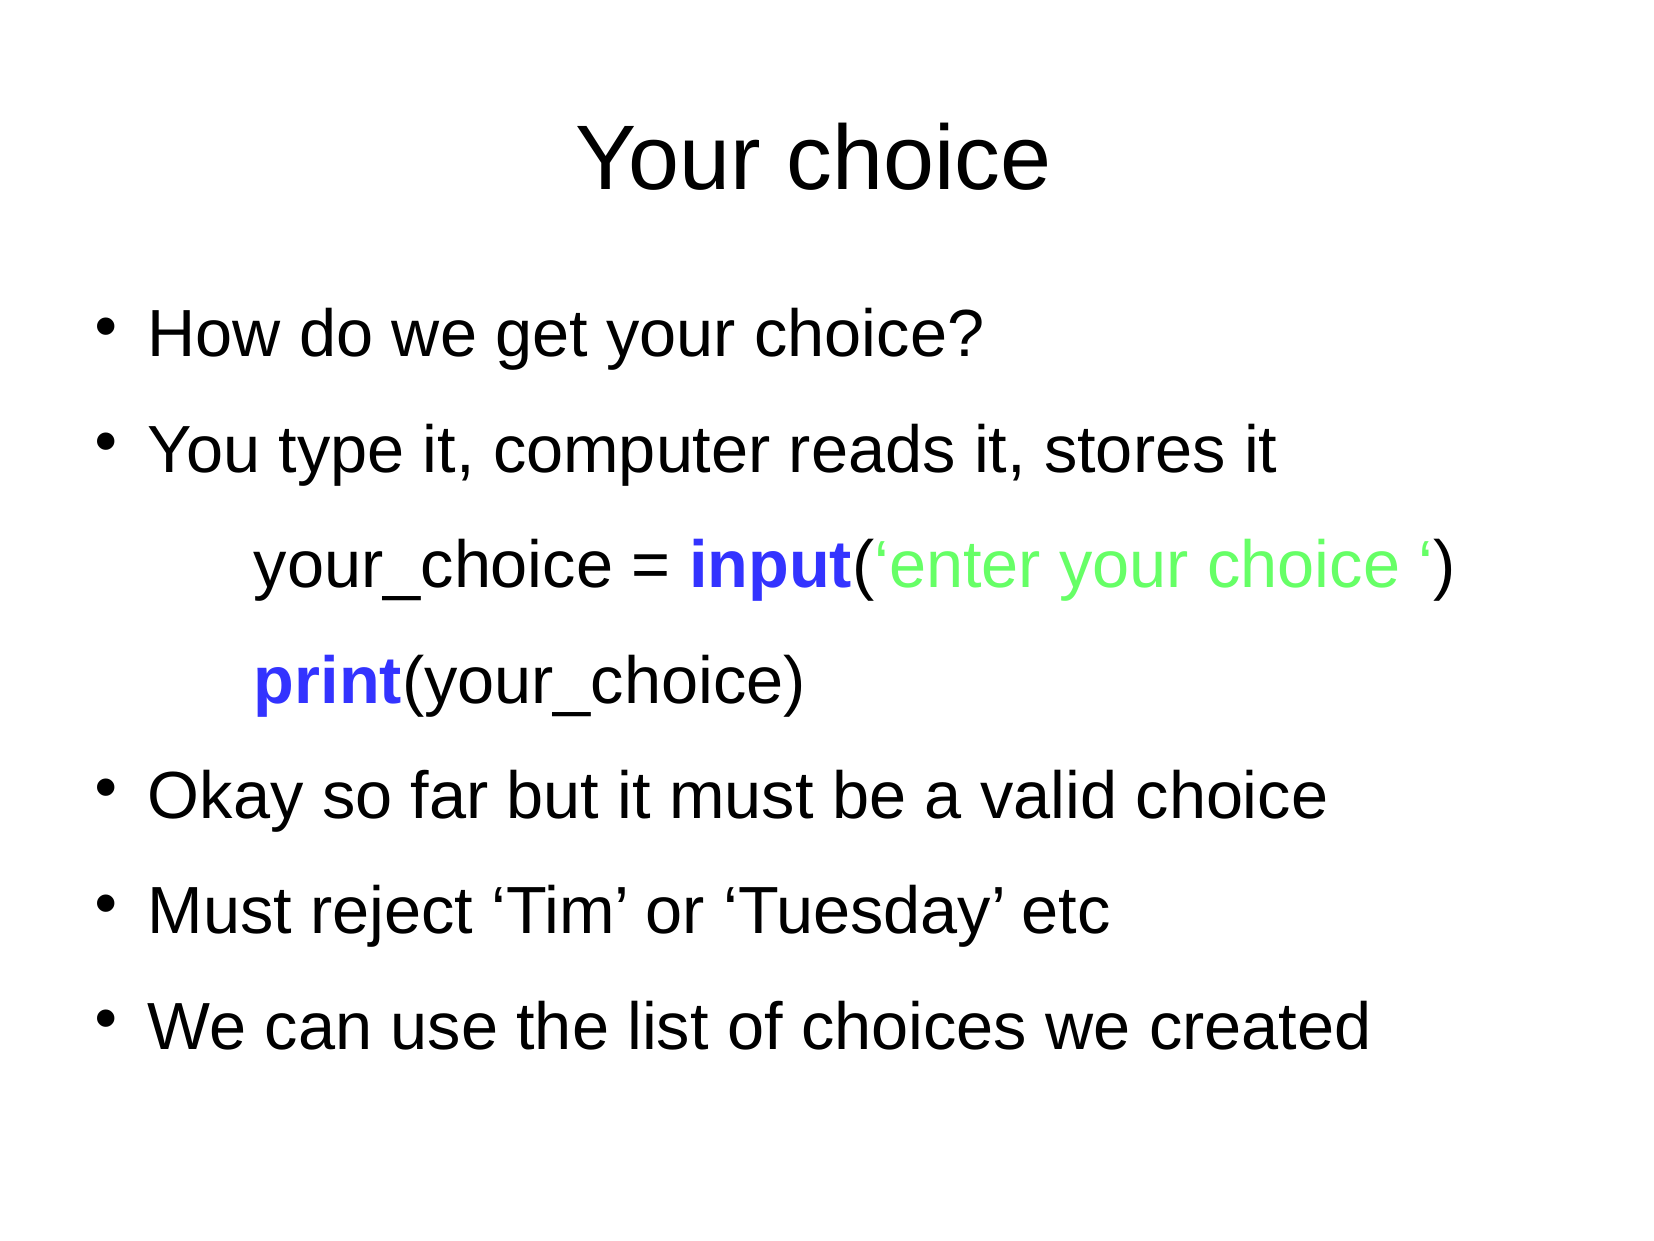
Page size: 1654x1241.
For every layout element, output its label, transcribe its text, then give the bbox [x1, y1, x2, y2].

text_box Your choice [82, 49, 1571, 257]
text_box How do we get your choice? You type it, computer reads it, stores it your_choice = input(‘enter your choice ‘) print(your_choice) Okay so far but it must be a valid choice Must reject ‘Tim’ or ‘Tuesday’ etc We can use the list of choices we created [76, 290, 1565, 1010]
